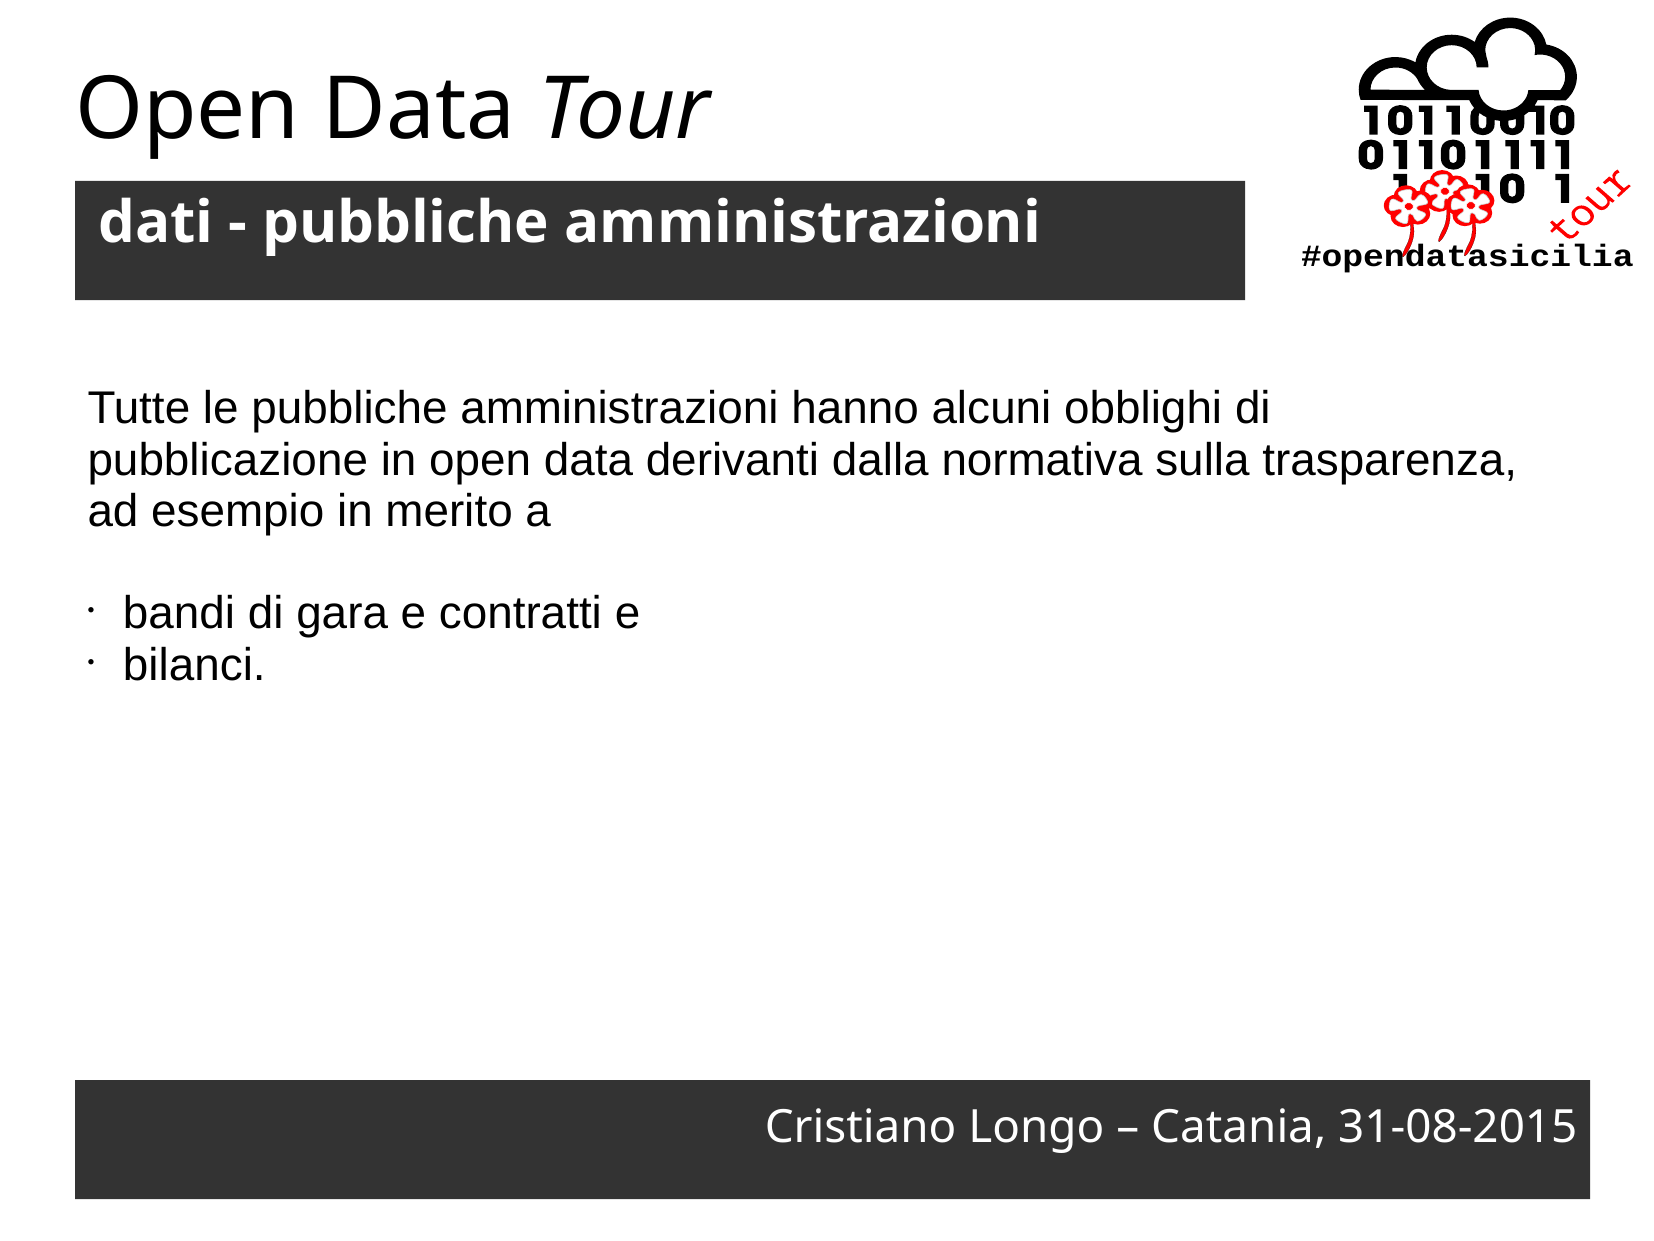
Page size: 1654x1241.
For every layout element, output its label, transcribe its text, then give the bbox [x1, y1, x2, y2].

text_box Tutte le pubbliche amministrazioni hanno alcuni obblighi di pubblicazione in open data derivanti dalla normativa sulla trasparenza, ad esempio in merito a bandi di gara e contratti e bilanci. [72, 375, 1558, 749]
list Open Data Tour [75, 45, 1246, 165]
list Cristiano Longo – Catania, 31-08-2015 [75, 1080, 1591, 1200]
picture [1302, 17, 1633, 273]
list dati - pubbliche amministrazioni [75, 180, 1246, 301]
